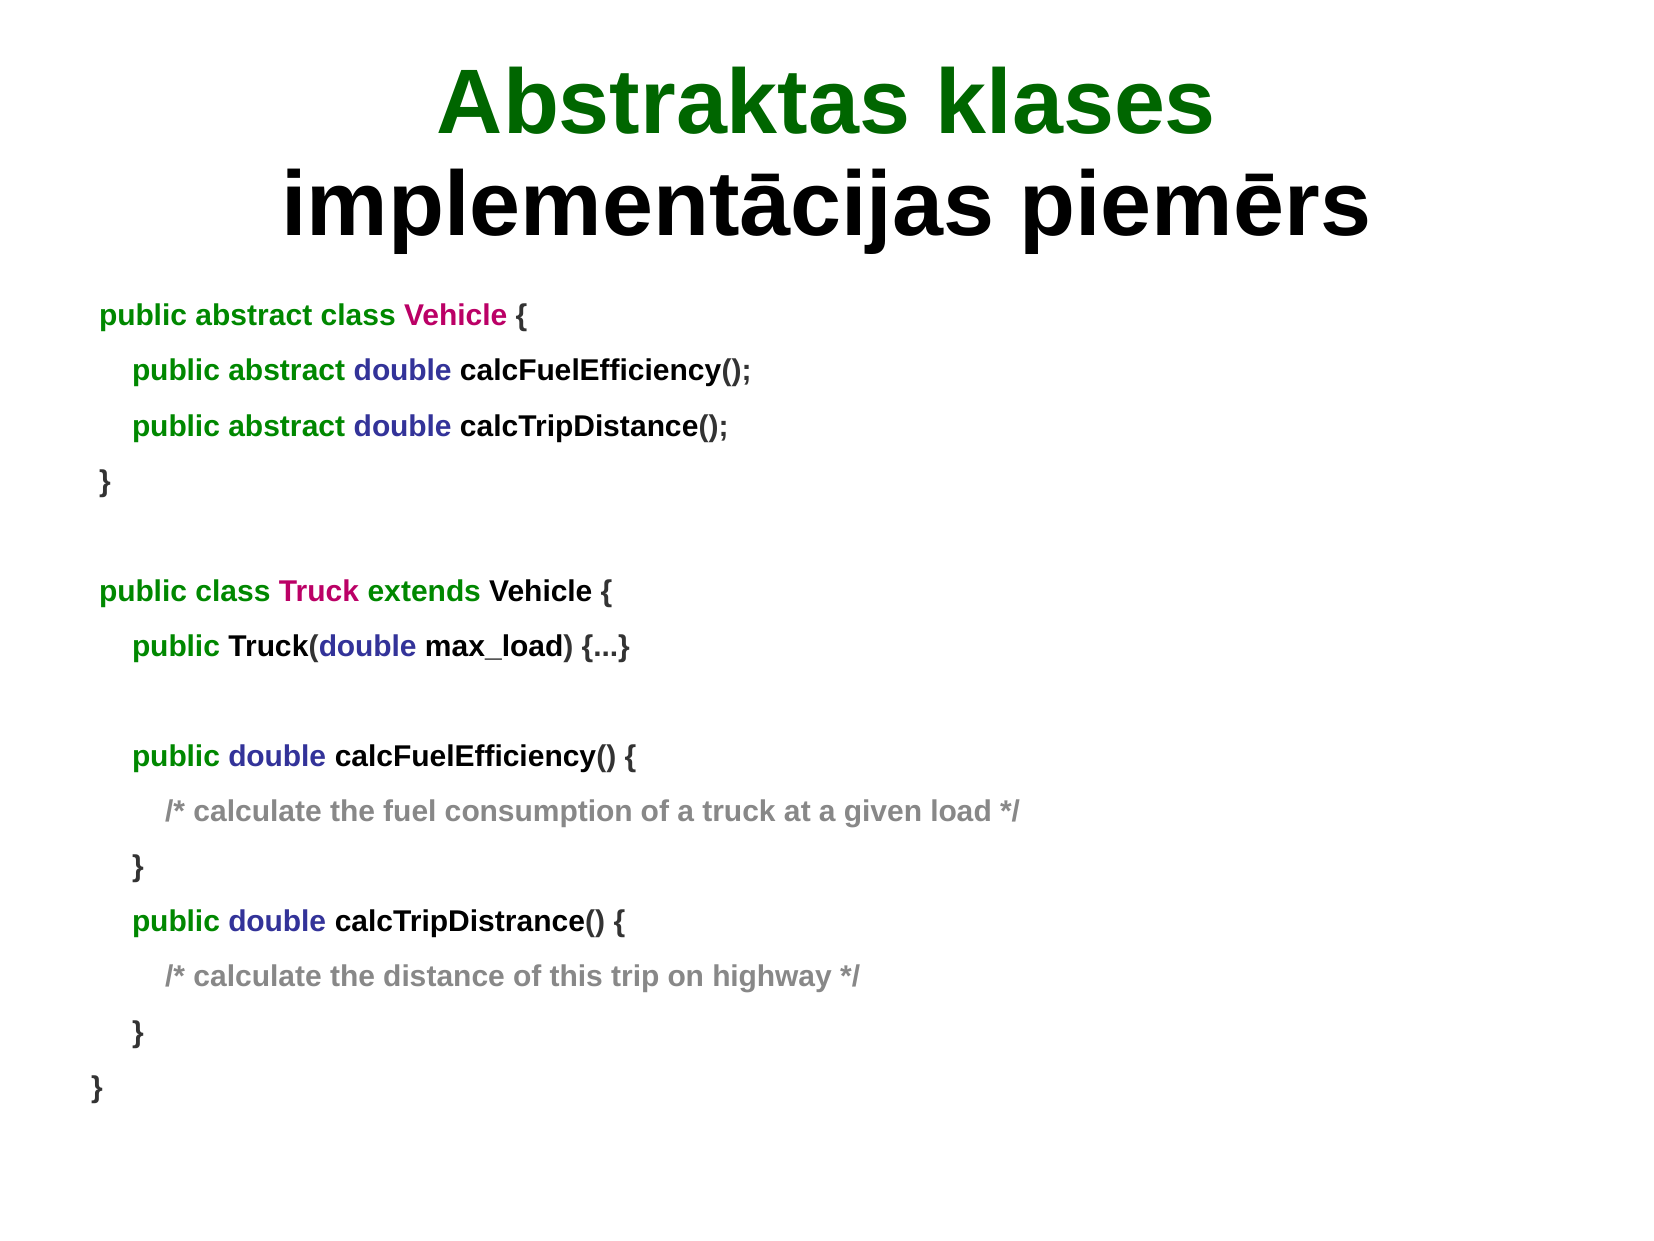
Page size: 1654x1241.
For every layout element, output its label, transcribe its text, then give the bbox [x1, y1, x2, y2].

list public abstract class Vehicle { public abstract double calcFuelEfficiency(); public abstract double calcTripDistance(); } public class Truck extends Vehicle { public Truck(double max_load) {...} public double calcFuelEfficiency() { /* calculate the fuel consumption of a truck at a given load */ } public double calcTripDistrance() { /* calculate the distance of this trip on highway */ } } [82, 290, 1538, 1123]
title Abstraktas klases implementācijas piemērs [82, 49, 1571, 257]
